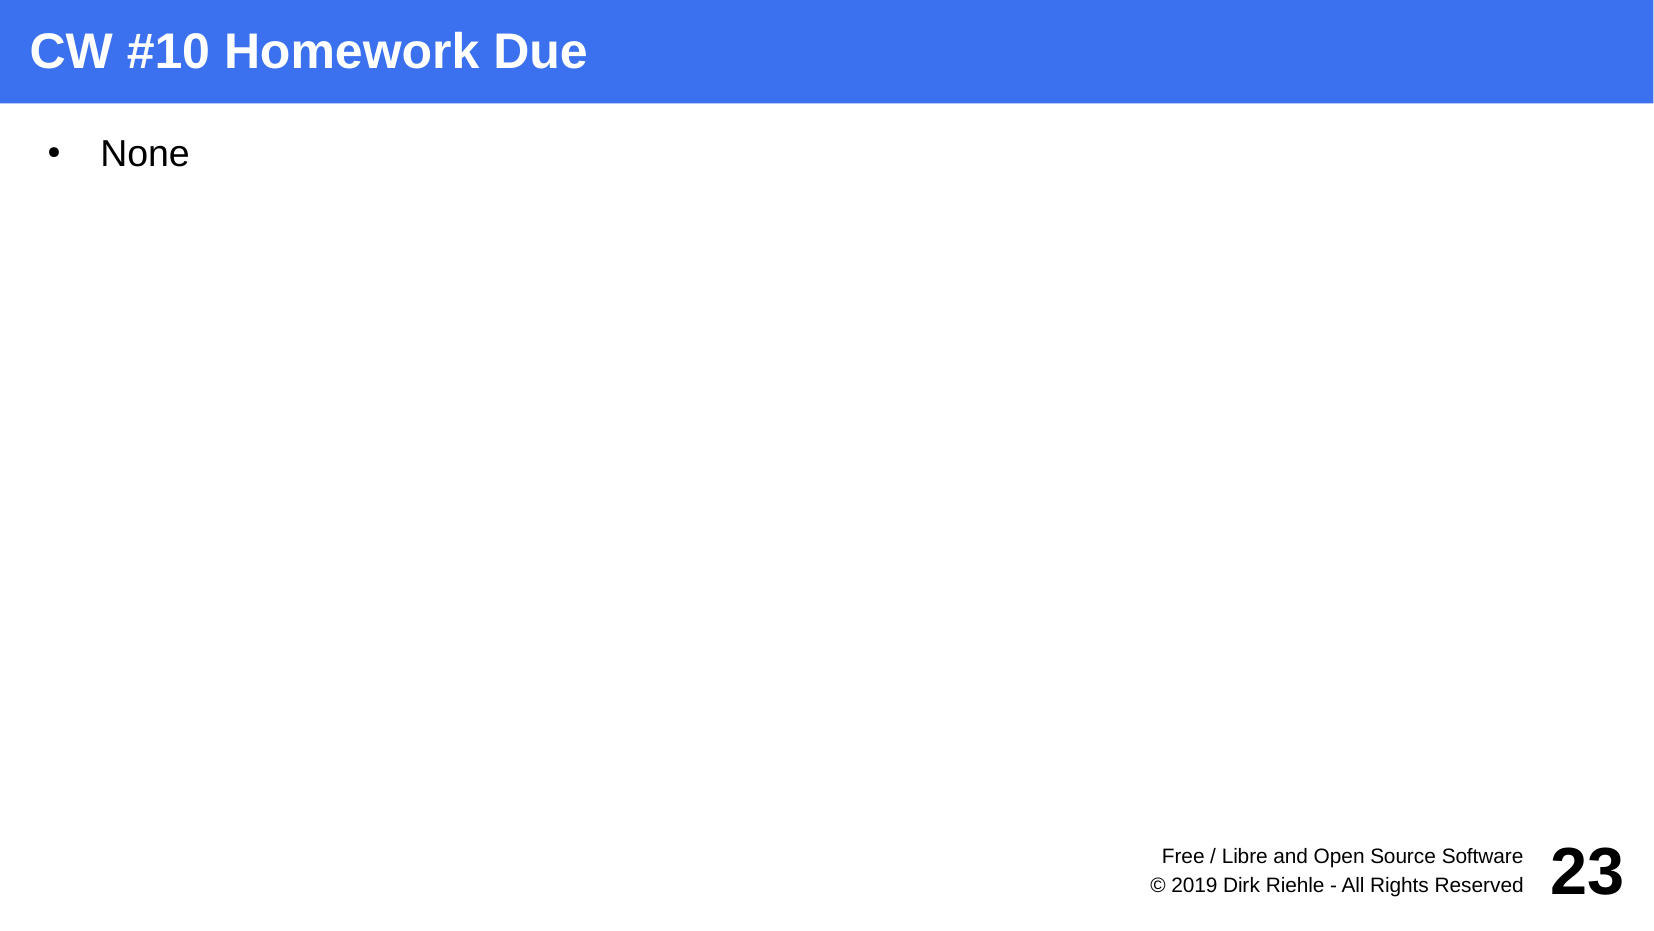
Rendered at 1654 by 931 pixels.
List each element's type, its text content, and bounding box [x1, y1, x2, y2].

list None [29, 132, 1625, 813]
title CW #10 Homework Due [0, 0, 1654, 104]
